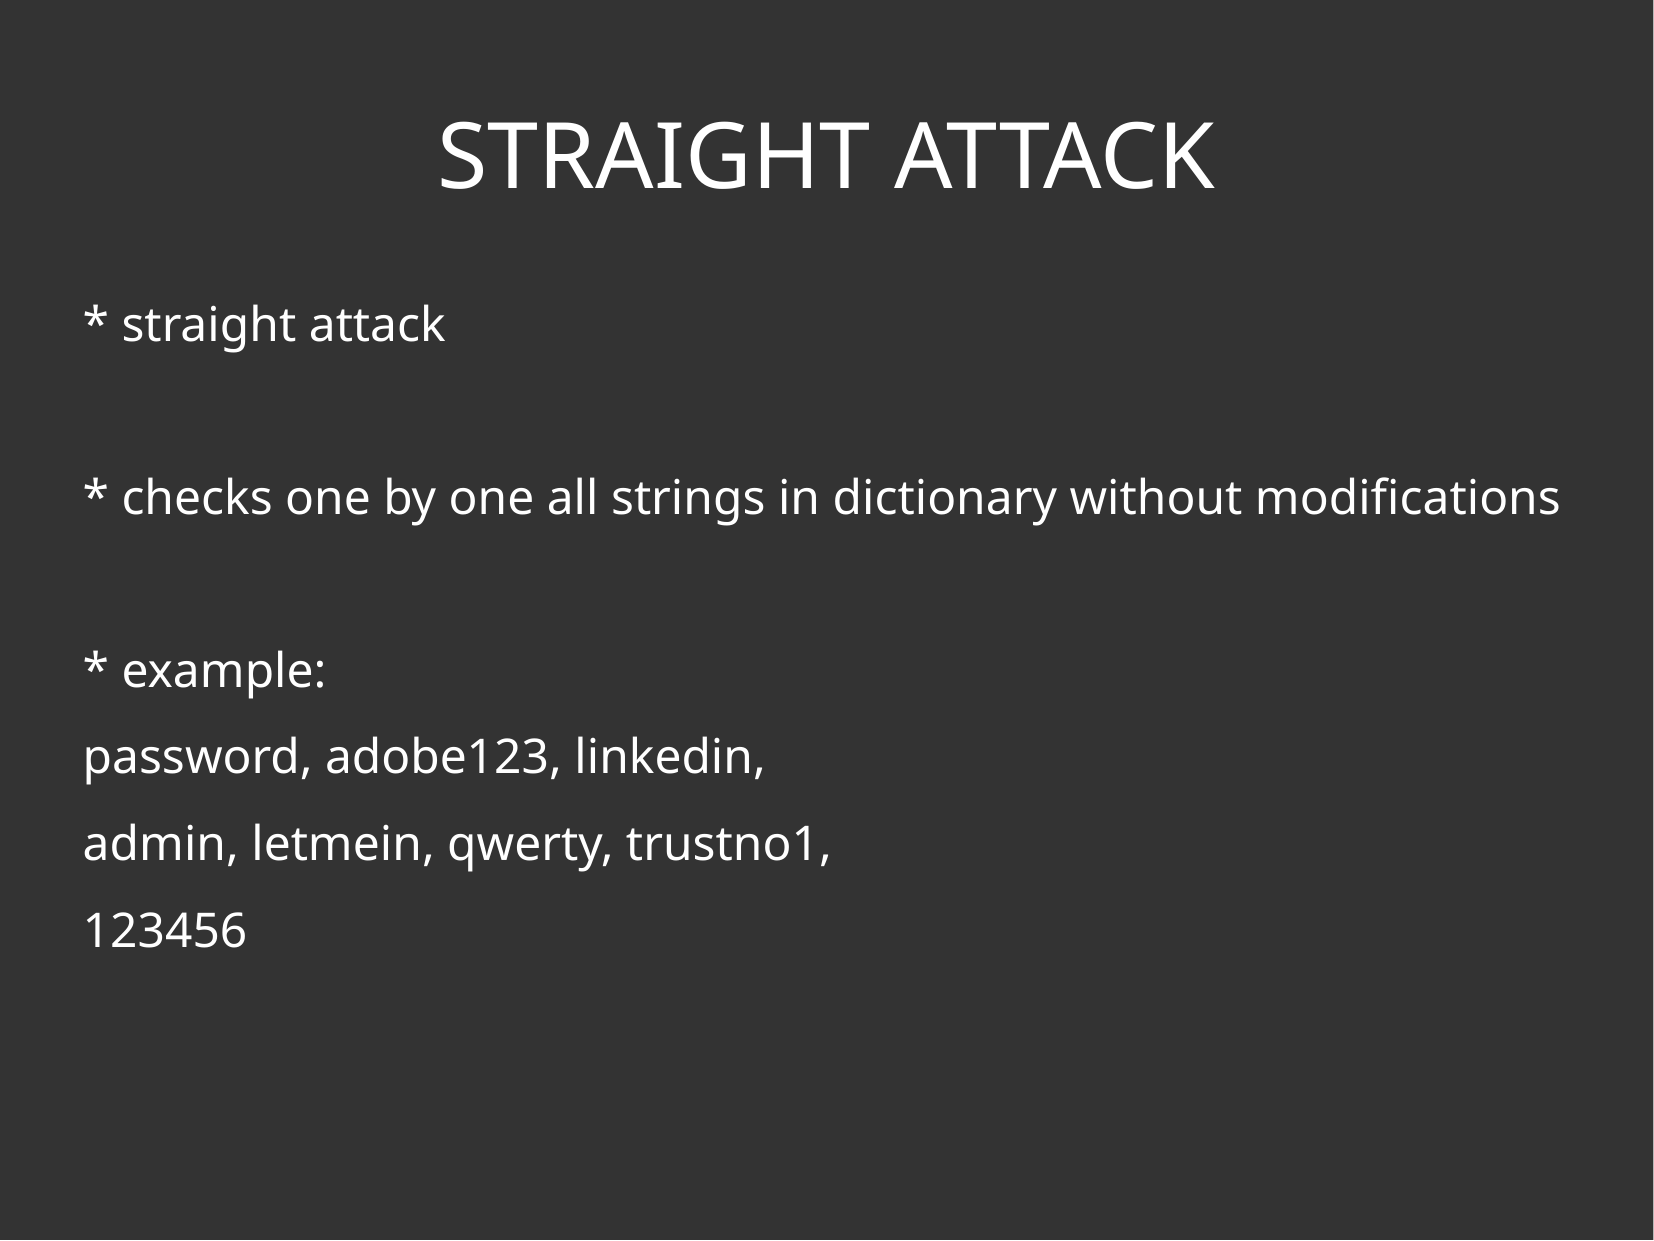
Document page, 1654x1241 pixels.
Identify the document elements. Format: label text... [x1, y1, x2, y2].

title STRAIGHT ATTACK [82, 49, 1571, 257]
list * straight attack * checks one by one all strings in dictionary without modifications * example: password, adobe123, linkedin, admin, letmein, qwerty, trustno1, 123456 [82, 290, 1571, 1010]
